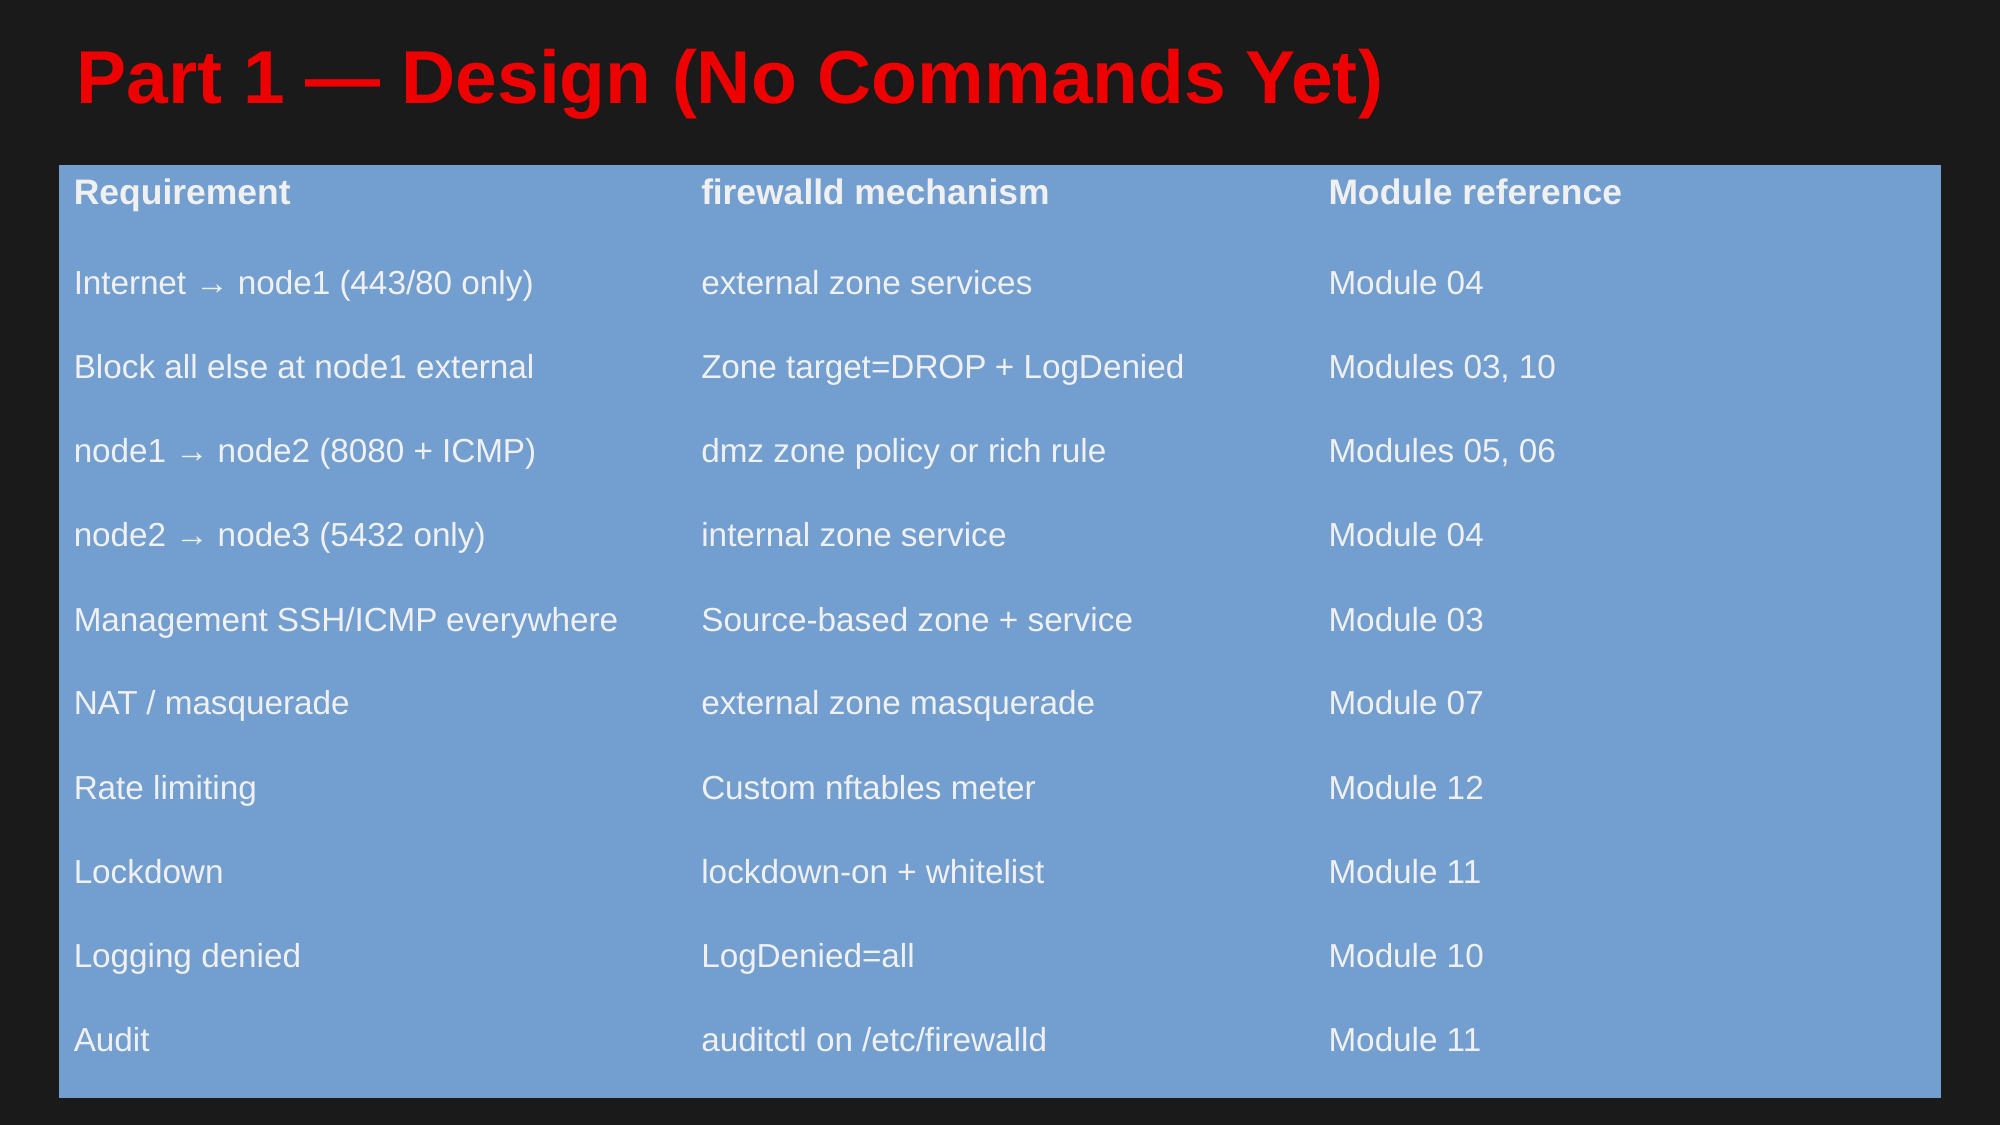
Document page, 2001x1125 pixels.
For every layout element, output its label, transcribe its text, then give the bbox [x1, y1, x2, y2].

table_cell Management SSH/ICMP everywhere [59, 594, 686, 678]
table_cell Modules 03, 10 [1314, 342, 1941, 426]
table_cell Logging denied [59, 930, 686, 1014]
table_cell dmz zone policy or rich rule [686, 426, 1314, 510]
table_cell Source-based zone + service [686, 594, 1314, 678]
table_cell Custom nftables meter [686, 762, 1314, 846]
table_cell Module 10 [1314, 930, 1941, 1014]
text_box Part 1 — Design (No Commands Yet) [59, 23, 1942, 142]
table_cell Module 04 [1314, 257, 1941, 342]
table_cell Module 11 [1314, 846, 1941, 930]
table_cell Rate limiting [59, 762, 686, 846]
table_cell internal zone service [686, 510, 1314, 594]
table_cell node2 → node3 (5432 only) [59, 510, 686, 594]
table_cell external zone services [686, 257, 1314, 342]
table_cell node1 → node2 (8080 + ICMP) [59, 426, 686, 510]
table_cell Lockdown [59, 846, 686, 930]
table_header firewalld mechanism [686, 165, 1314, 257]
table_cell Modules 05, 06 [1314, 426, 1941, 510]
table_cell Module 07 [1314, 678, 1941, 762]
table_cell Module 11 [1314, 1014, 1941, 1098]
table_cell NAT / masquerade [59, 678, 686, 762]
table_cell Block all else at node1 external [59, 342, 686, 426]
table_cell lockdown-on + whitelist [686, 846, 1314, 930]
table_cell external zone masquerade [686, 678, 1314, 762]
table_cell Module 03 [1314, 594, 1941, 678]
table_cell Module 12 [1314, 762, 1941, 846]
table_cell Audit [59, 1014, 686, 1098]
table_header Requirement [59, 165, 686, 257]
table_cell Zone target=DROP + LogDenied [686, 342, 1314, 426]
table_header Module reference [1314, 165, 1941, 257]
table_cell Module 04 [1314, 510, 1941, 594]
table_cell LogDenied=all [686, 930, 1314, 1014]
table_cell Internet → node1 (443/80 only) [59, 257, 686, 342]
table_cell auditctl on /etc/firewalld [686, 1014, 1314, 1098]
